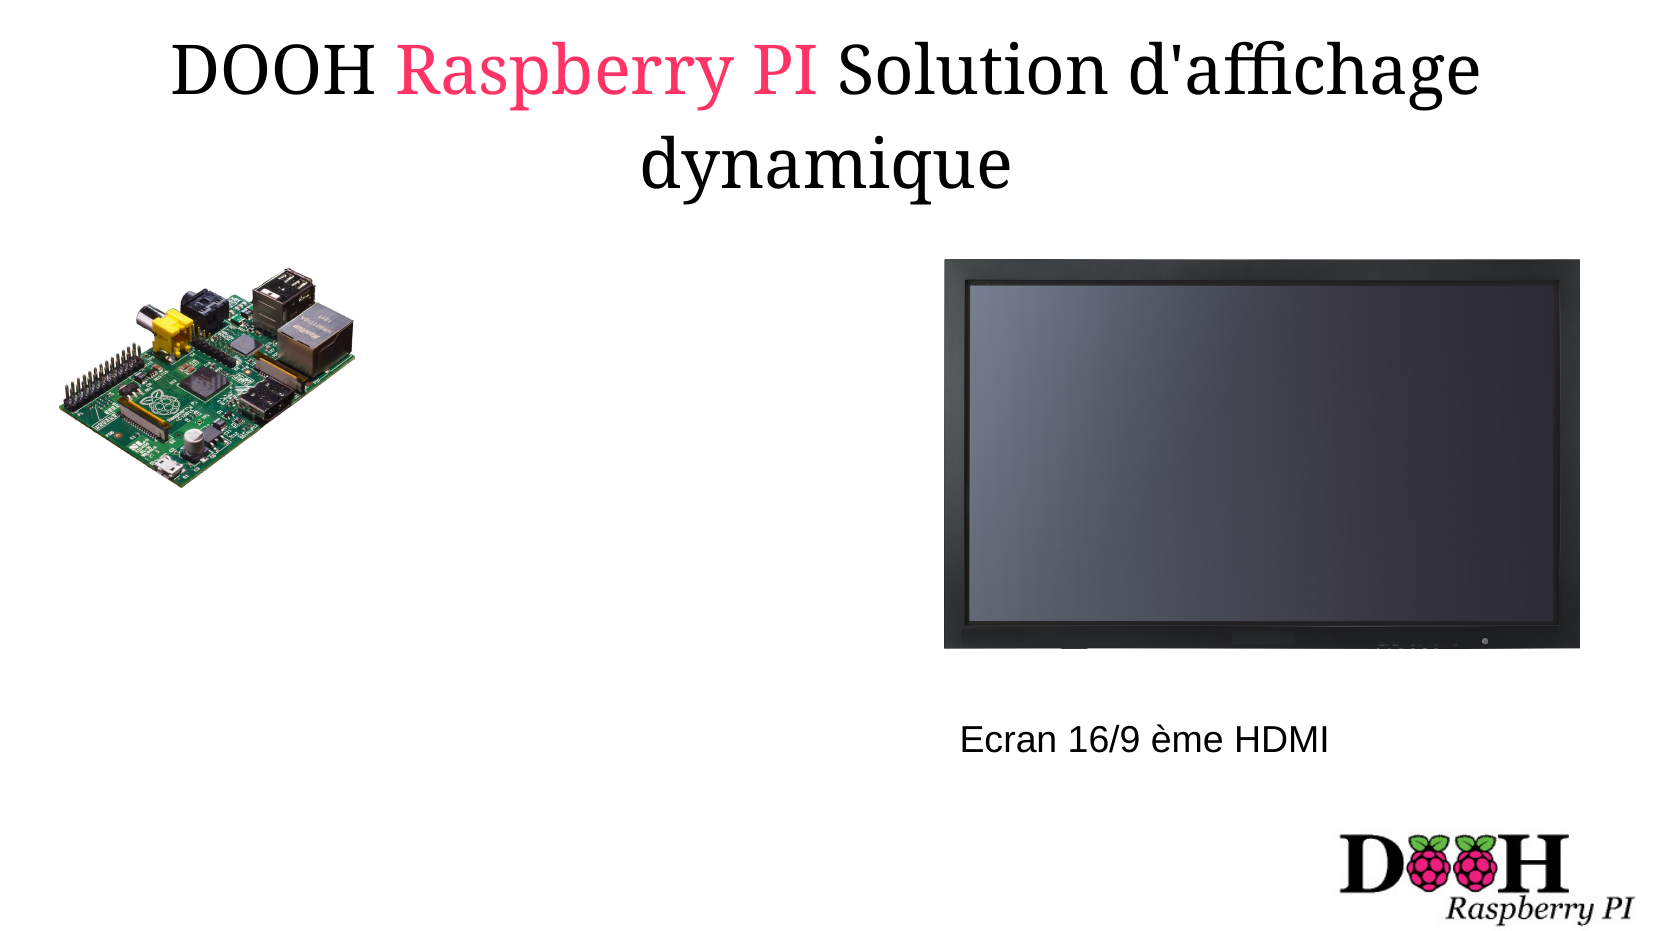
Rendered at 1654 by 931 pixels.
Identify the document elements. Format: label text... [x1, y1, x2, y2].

text_box Ecran 16/9 ème HDMI [944, 710, 1346, 768]
picture [0, 0, 1654, 931]
title DOOH Raspberry PI Solution d'affichage dynamique [82, 36, 1571, 193]
